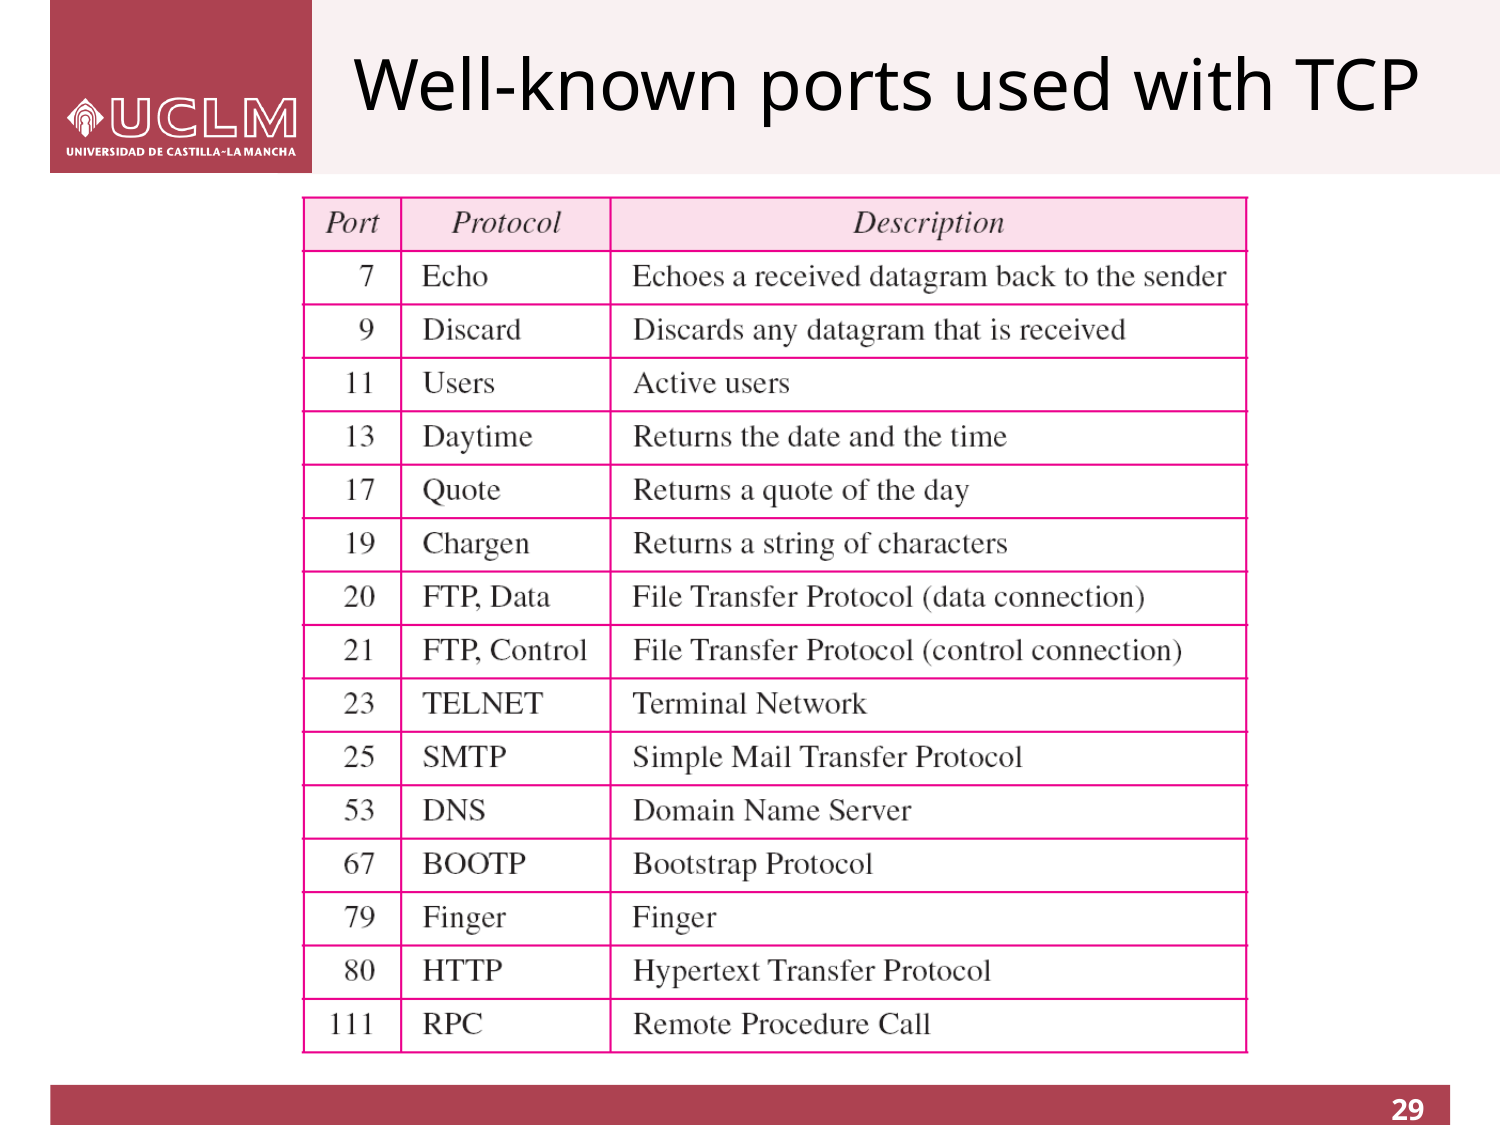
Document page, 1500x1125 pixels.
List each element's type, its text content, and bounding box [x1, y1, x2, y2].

picture [289, 188, 1257, 1061]
title Well-known ports used with TCP [353, 6, 1425, 168]
picture [50, 0, 312, 173]
